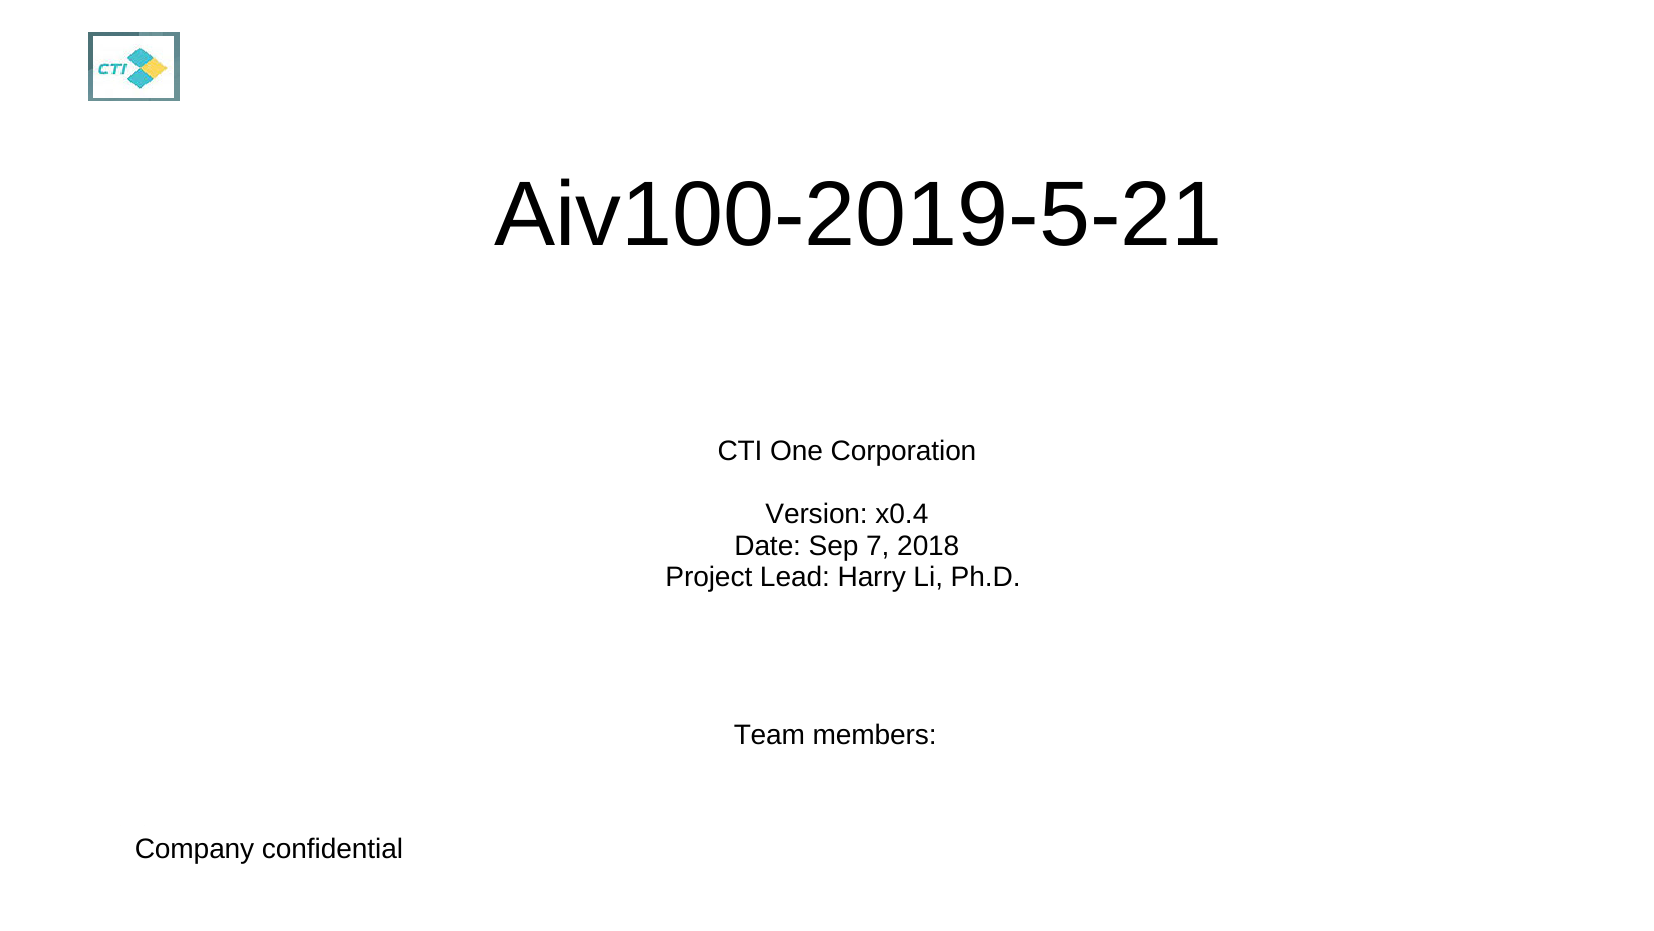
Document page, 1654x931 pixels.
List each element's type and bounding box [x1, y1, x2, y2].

picture [88, 32, 180, 101]
